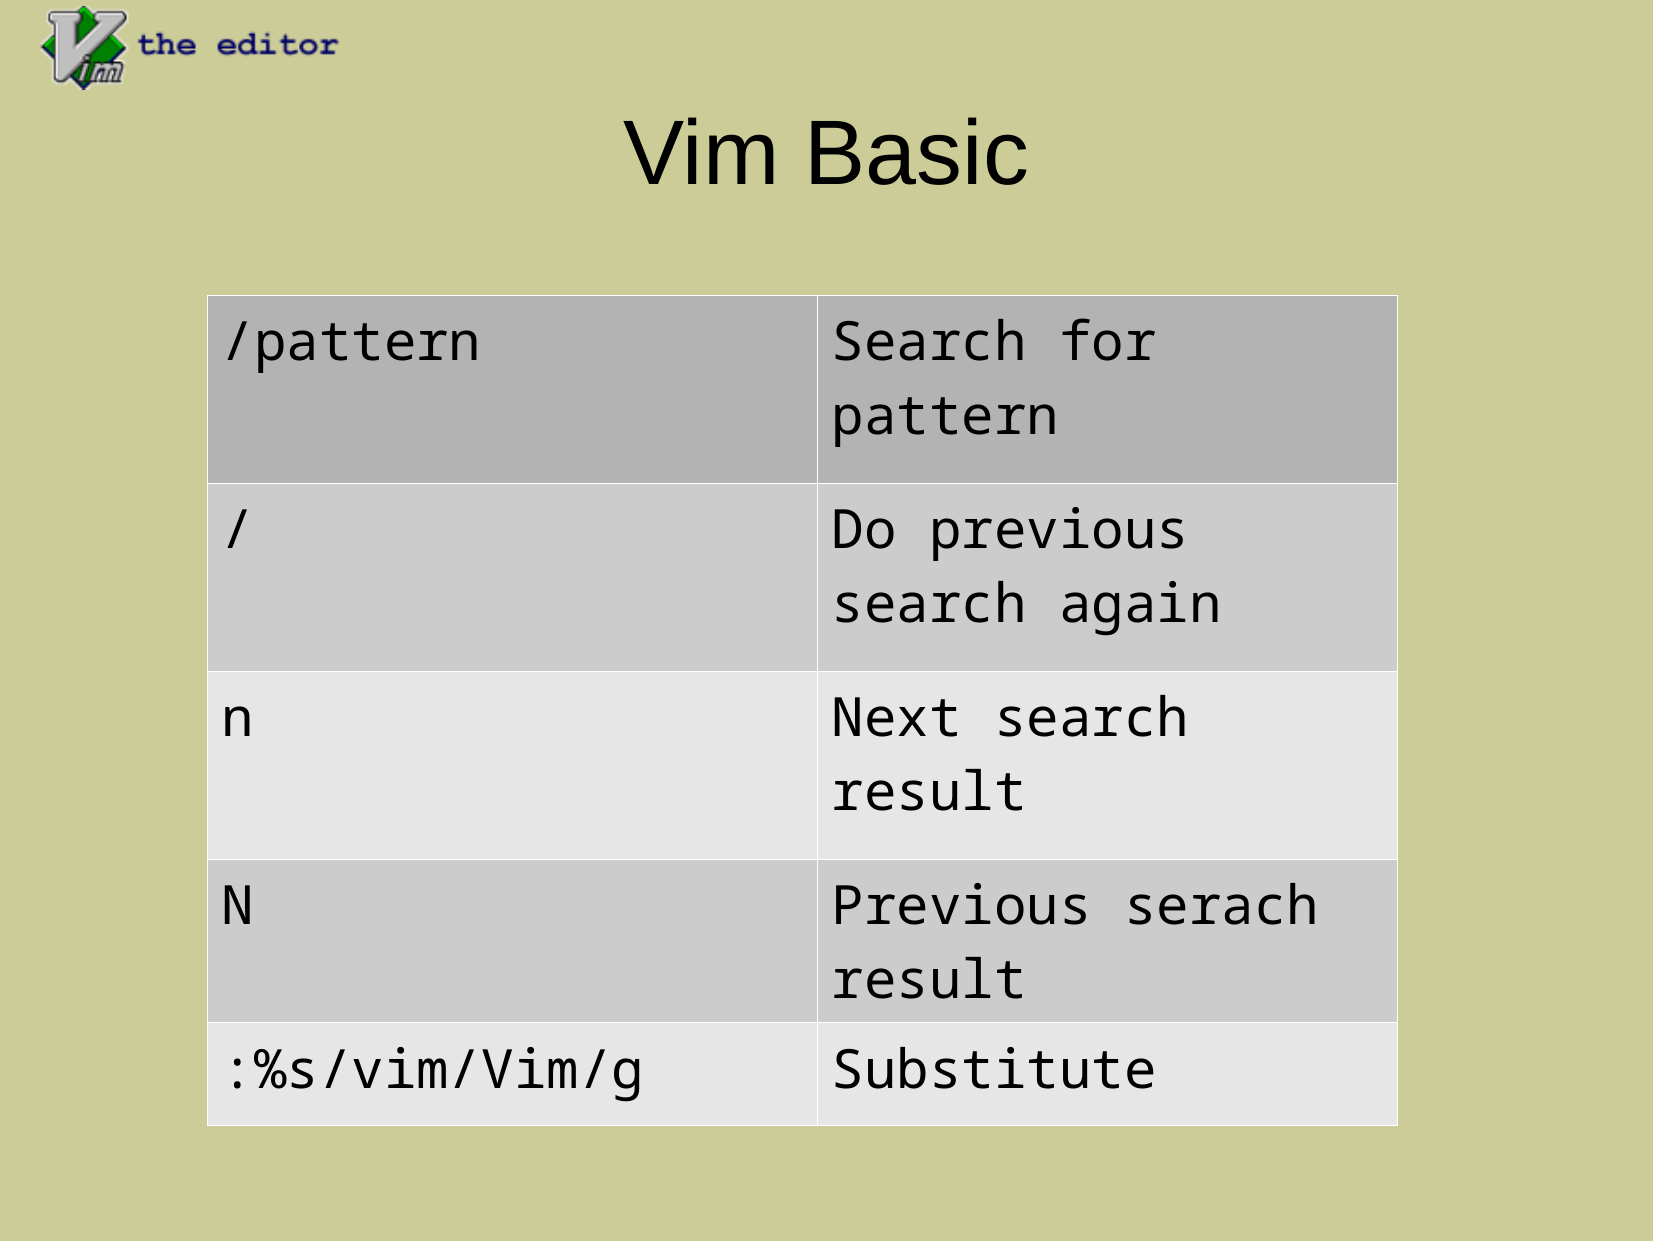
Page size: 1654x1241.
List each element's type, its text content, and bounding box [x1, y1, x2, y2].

table_cell N [208, 860, 817, 1022]
table_cell :%s/vim/Vim/g [208, 1023, 817, 1125]
table_header Search for pattern [818, 296, 1397, 483]
table_cell n [208, 672, 817, 859]
table_cell / [208, 484, 817, 671]
picture [6, 6, 341, 91]
table_cell Do previous search again [818, 484, 1397, 671]
title Vim Basic [82, 49, 1571, 257]
table_header /pattern [208, 296, 817, 483]
table_cell Next search result [818, 672, 1397, 859]
table_cell Previous serach result [818, 860, 1397, 1022]
table_cell Substitute [818, 1023, 1397, 1125]
